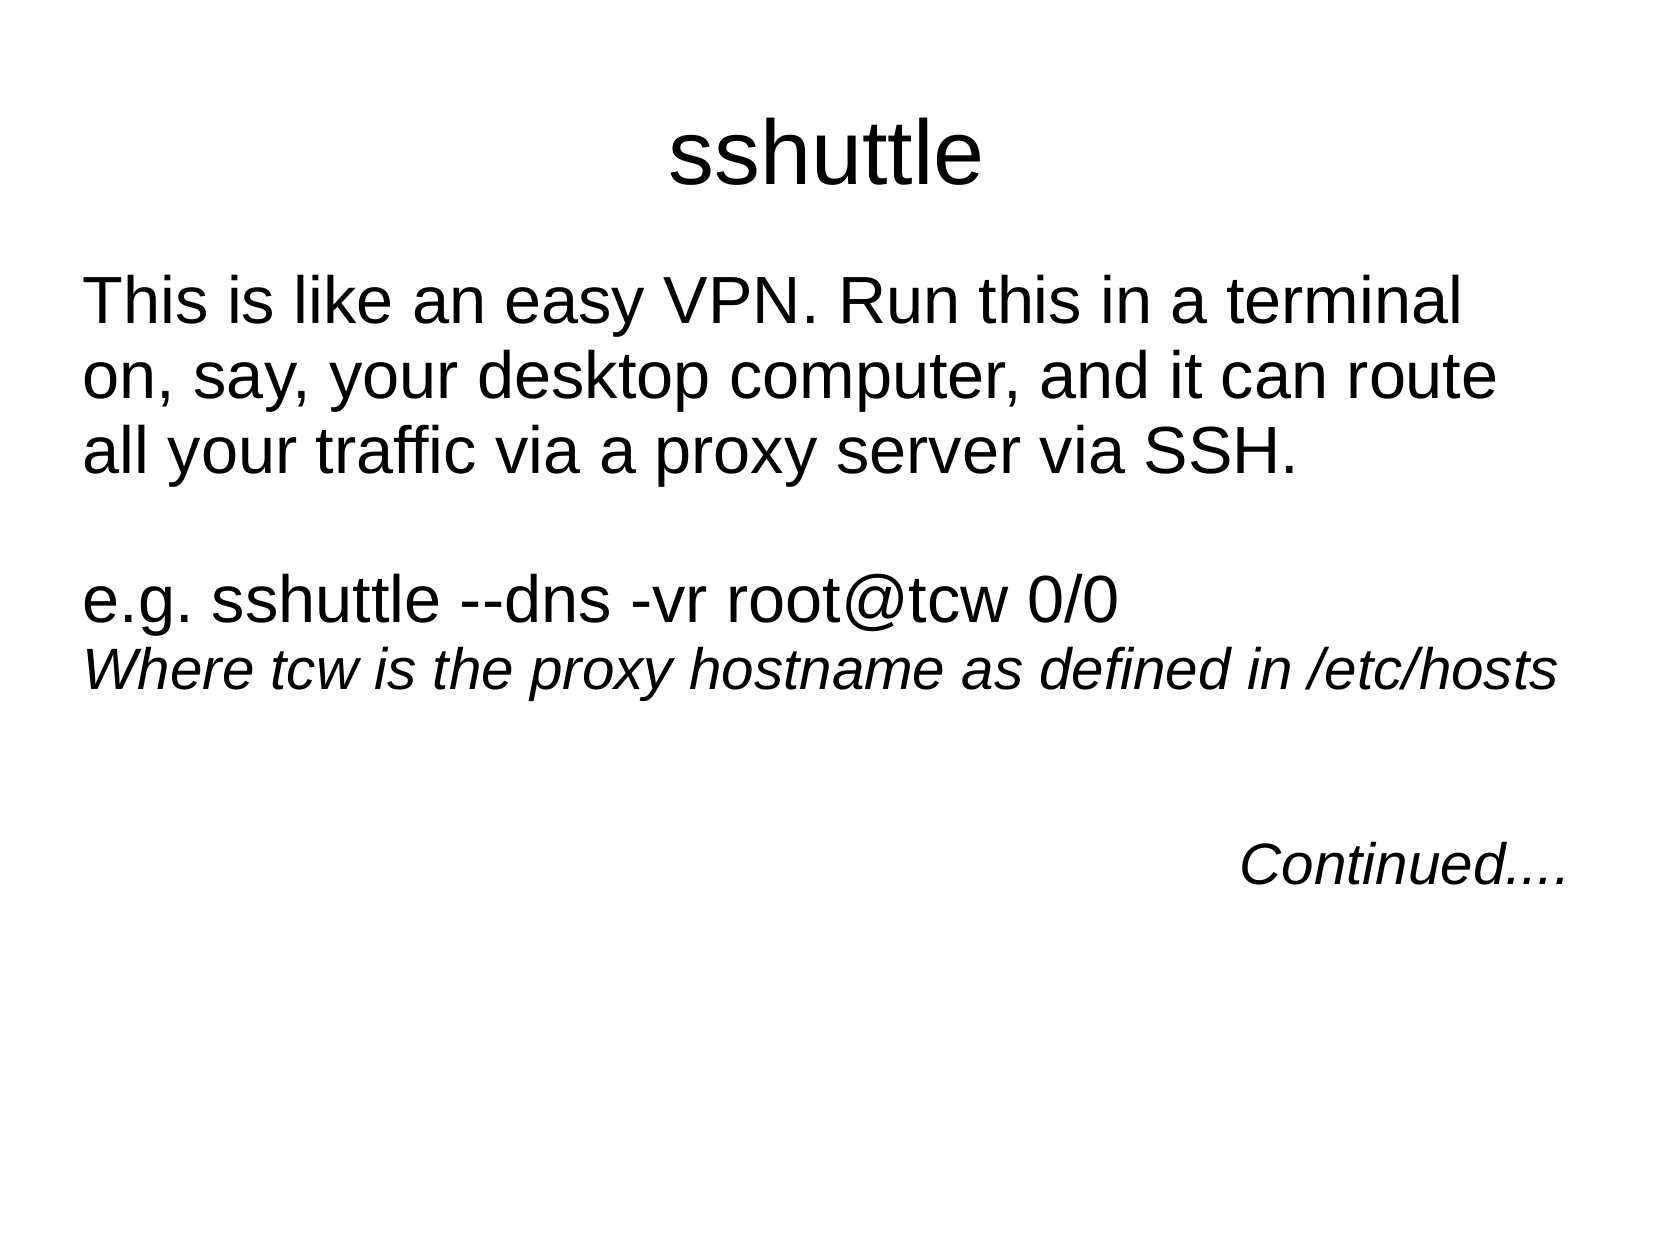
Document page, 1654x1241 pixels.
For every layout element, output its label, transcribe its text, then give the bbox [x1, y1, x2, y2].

title sshuttle [82, 49, 1571, 257]
subtitle This is like an easy VPN. Run this in a terminal on, say, your desktop computer, and it can route all your traffic via a proxy server via SSH. e.g. sshuttle --dns -vr root@tcw 0/0 Where tcw is the proxy hostname as defined in /etc/hosts Continued.... [82, 263, 1571, 1037]
